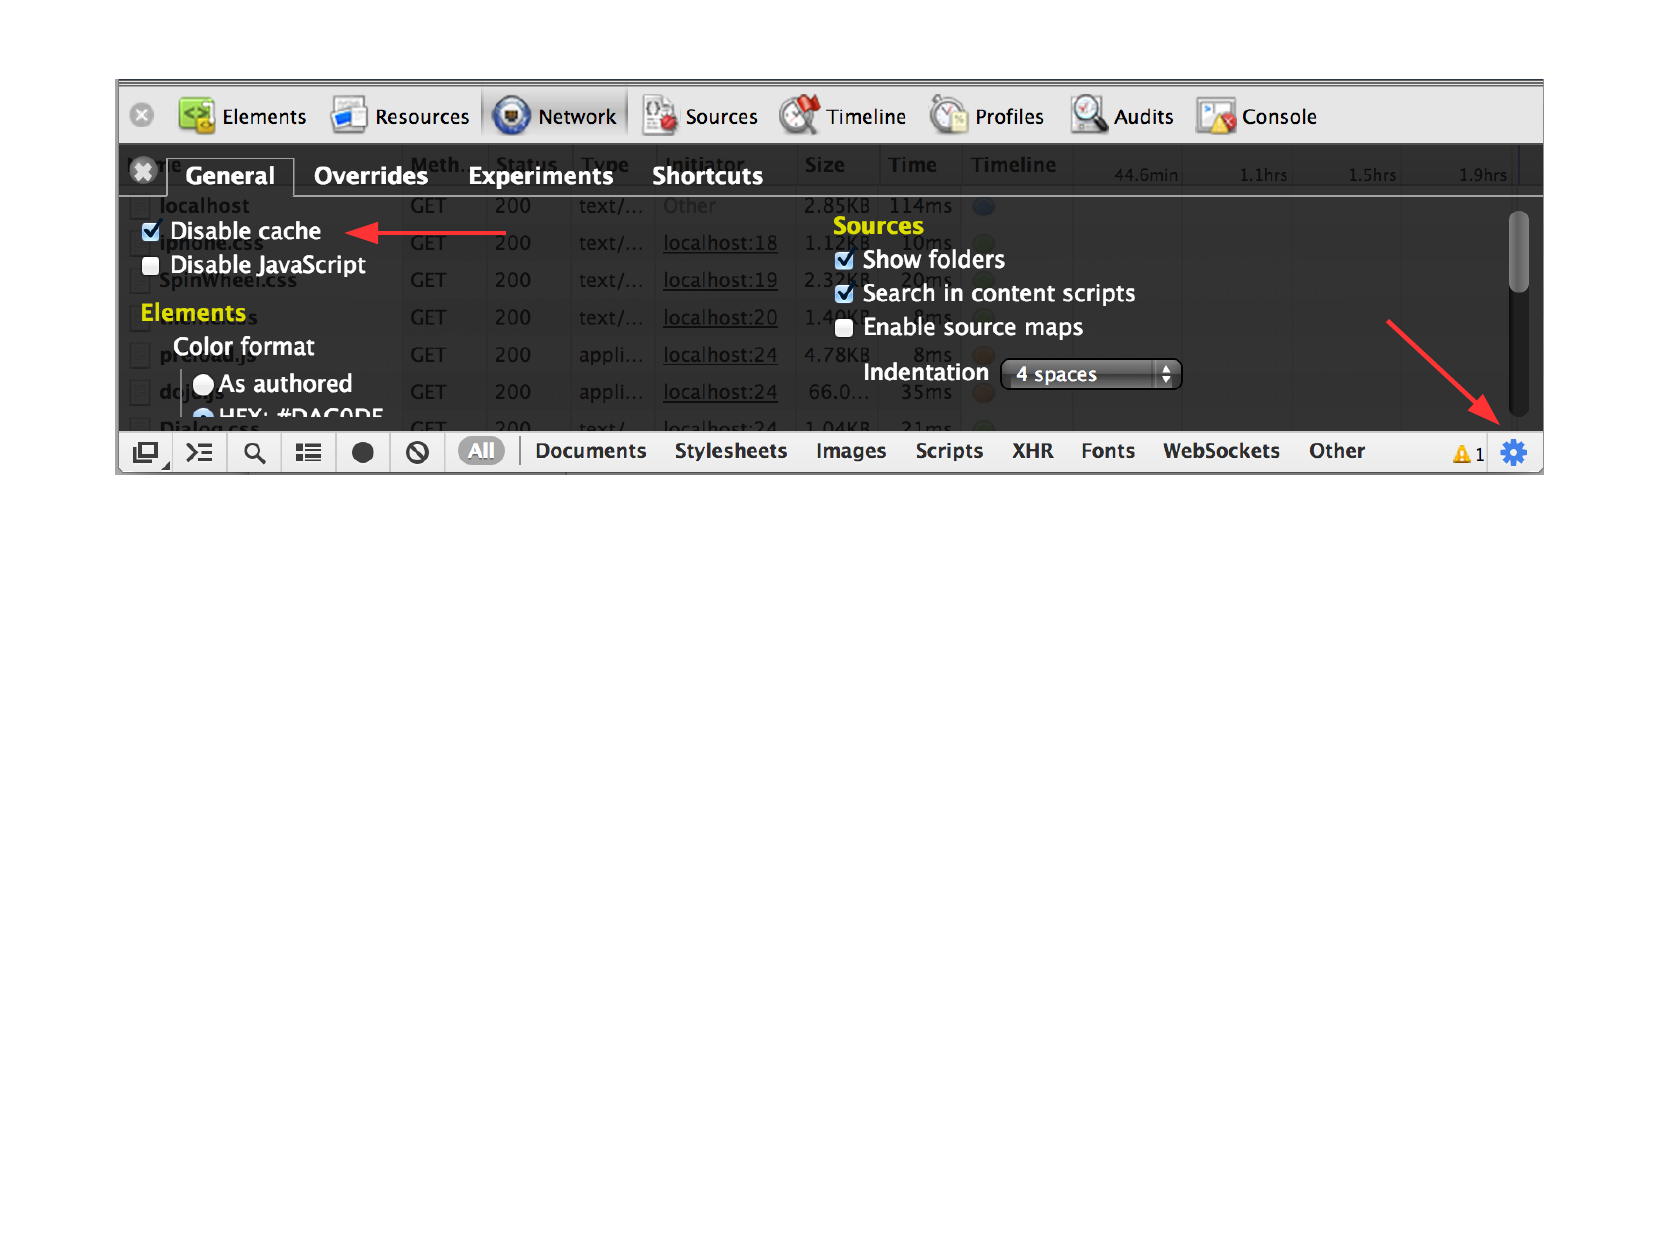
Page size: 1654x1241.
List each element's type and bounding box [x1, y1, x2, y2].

picture [115, 79, 1544, 475]
